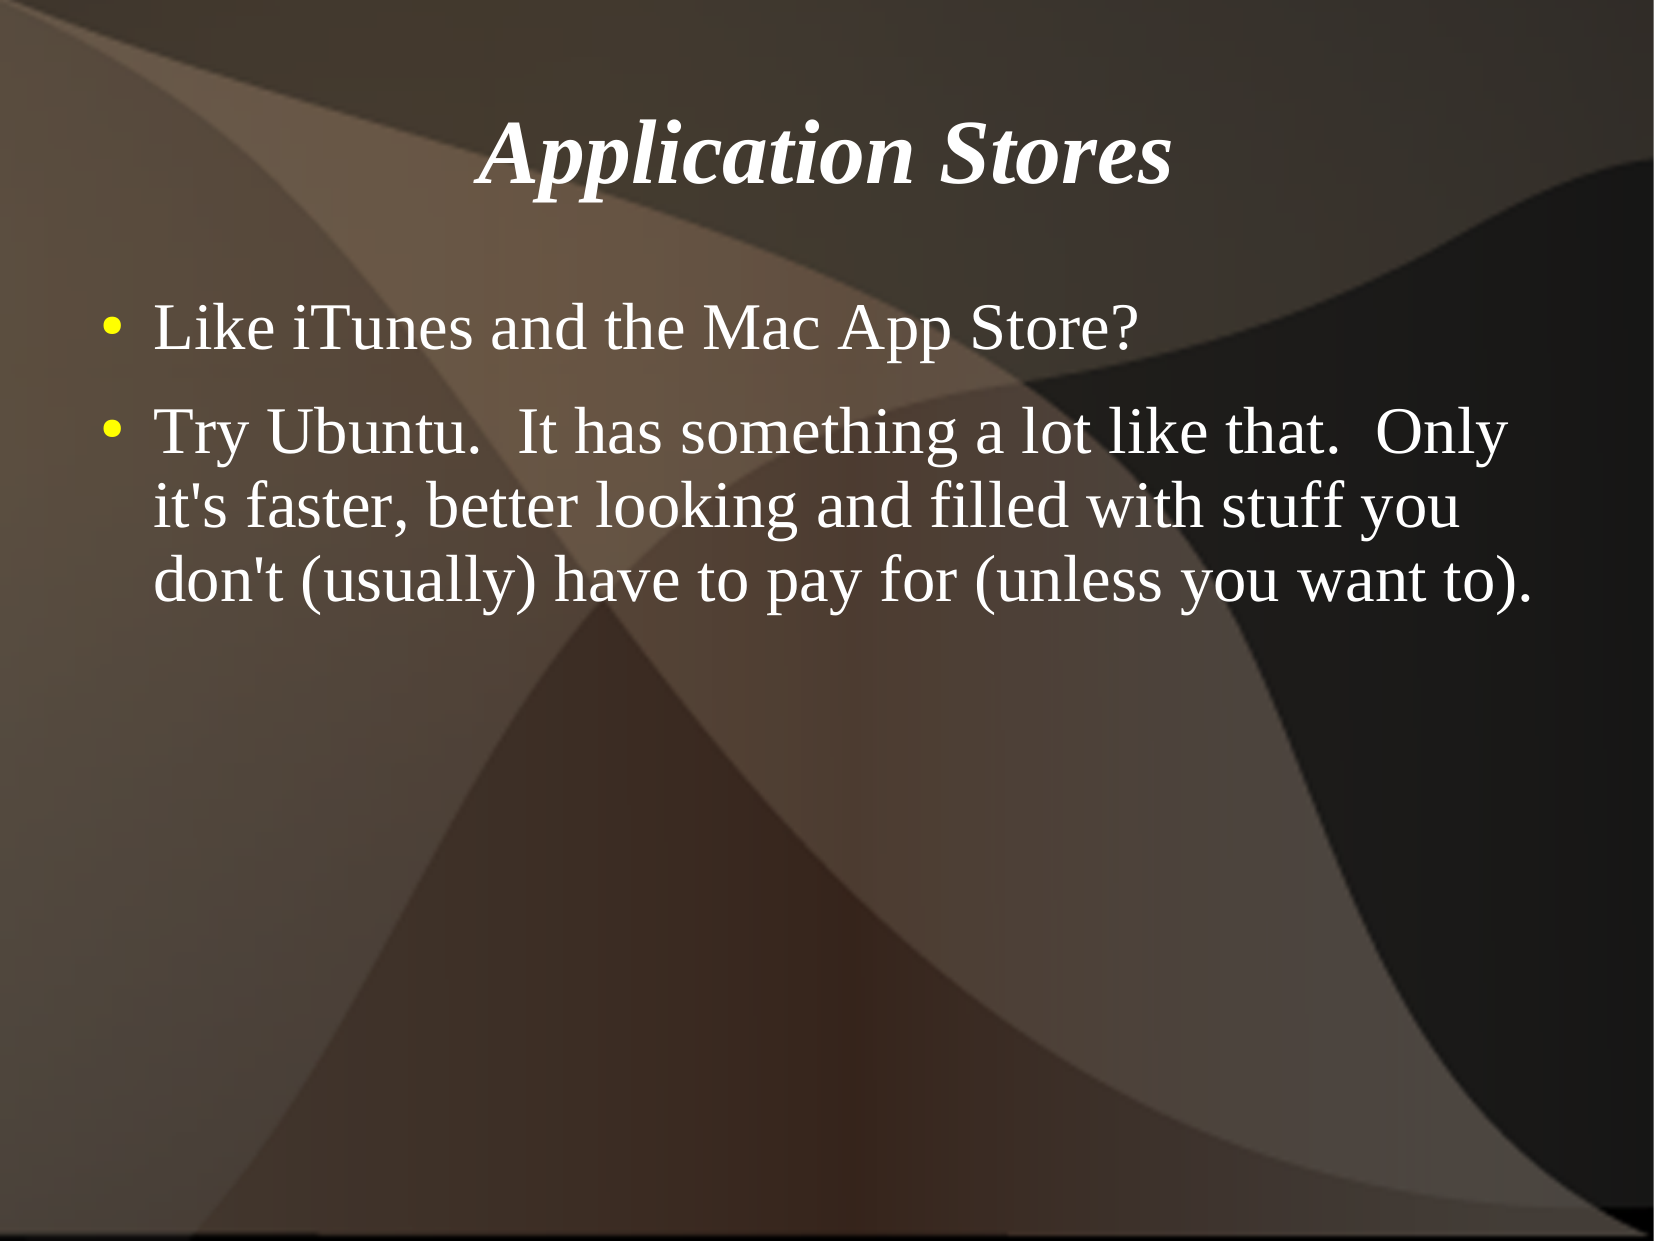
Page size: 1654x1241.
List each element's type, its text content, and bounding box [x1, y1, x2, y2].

title Application Stores [82, 56, 1571, 250]
list Like iTunes and the Mac App Store? Try Ubuntu. It has something a lot like that. Only it's faster, better looking and filled with stuff you don't (usually) have to pay for (unless you want to). [82, 290, 1571, 1094]
picture [0, 0, 1654, 1241]
